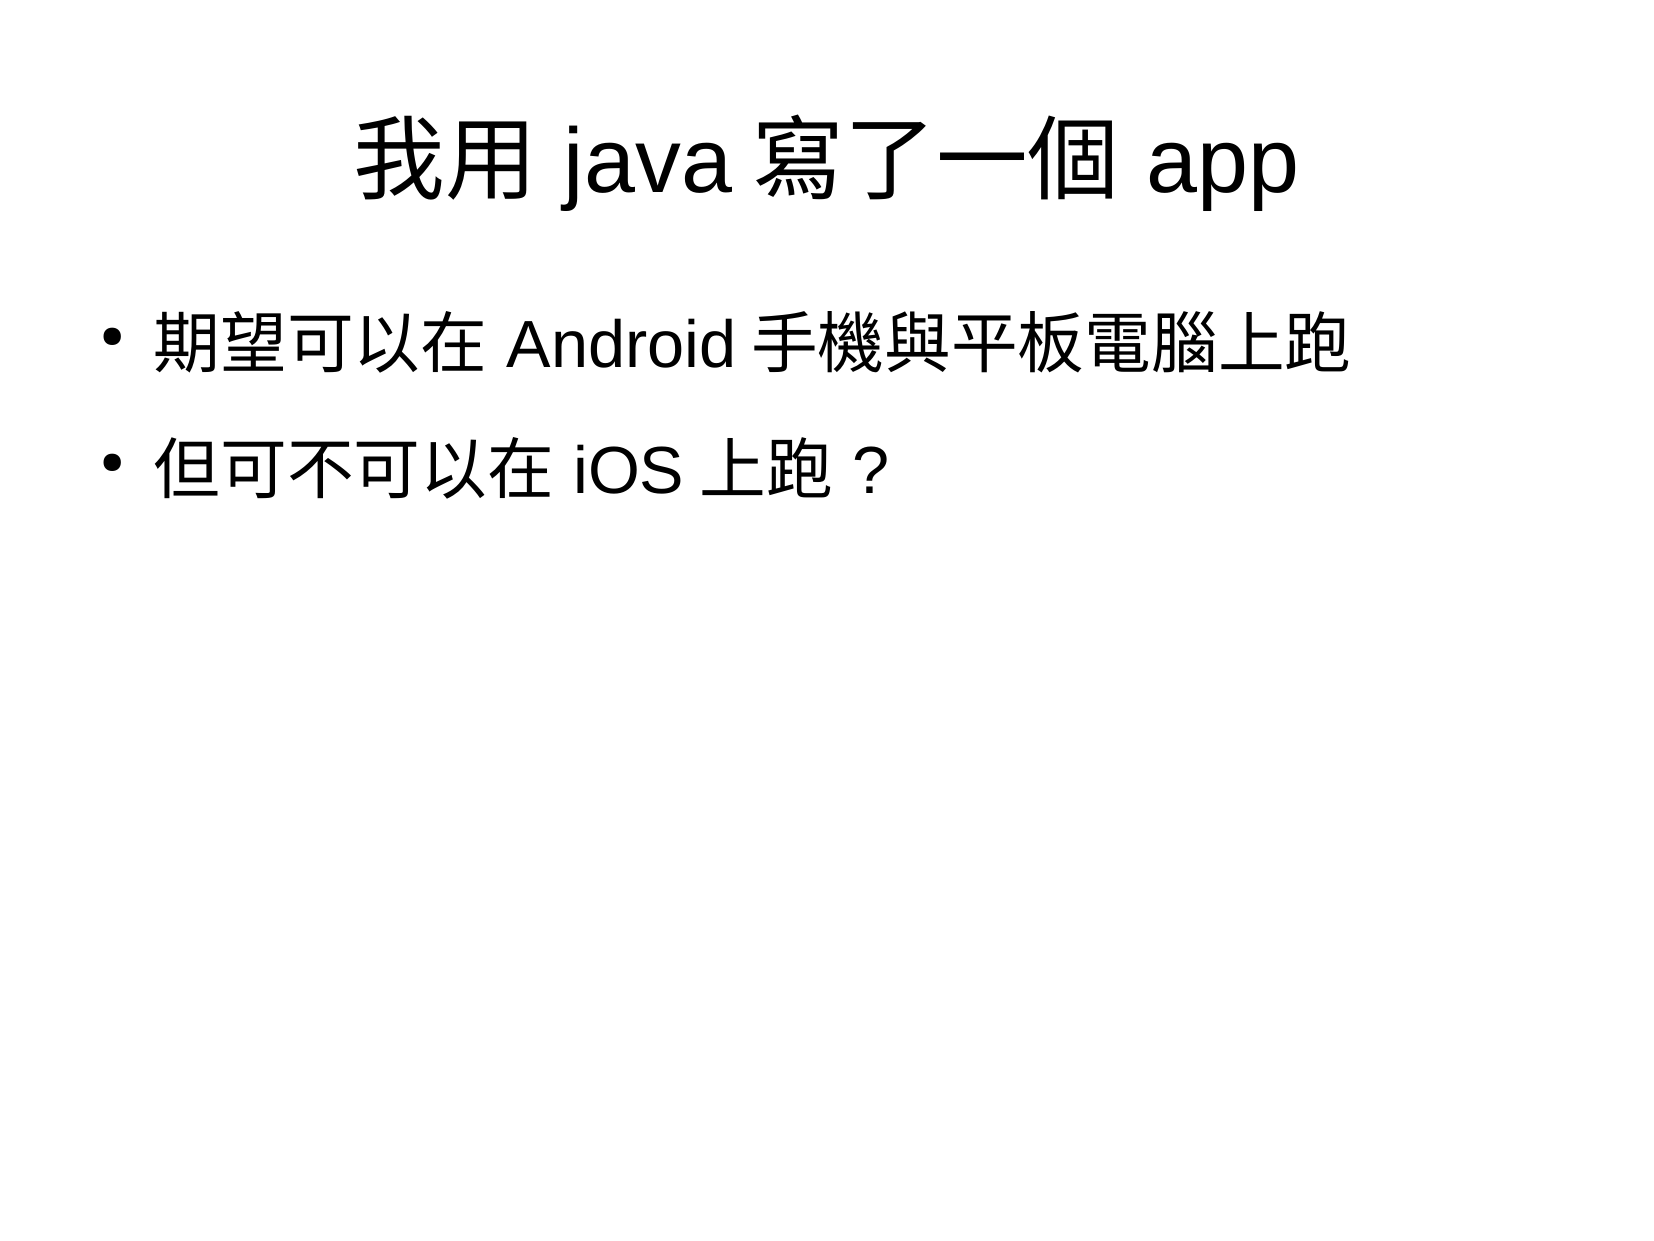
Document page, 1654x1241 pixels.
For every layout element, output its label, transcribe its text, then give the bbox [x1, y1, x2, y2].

list 期望可以在Android手機與平板電腦上跑 但可不可以在iOS上跑? [82, 290, 1538, 1010]
title 我用java寫了一個app [82, 49, 1571, 257]
